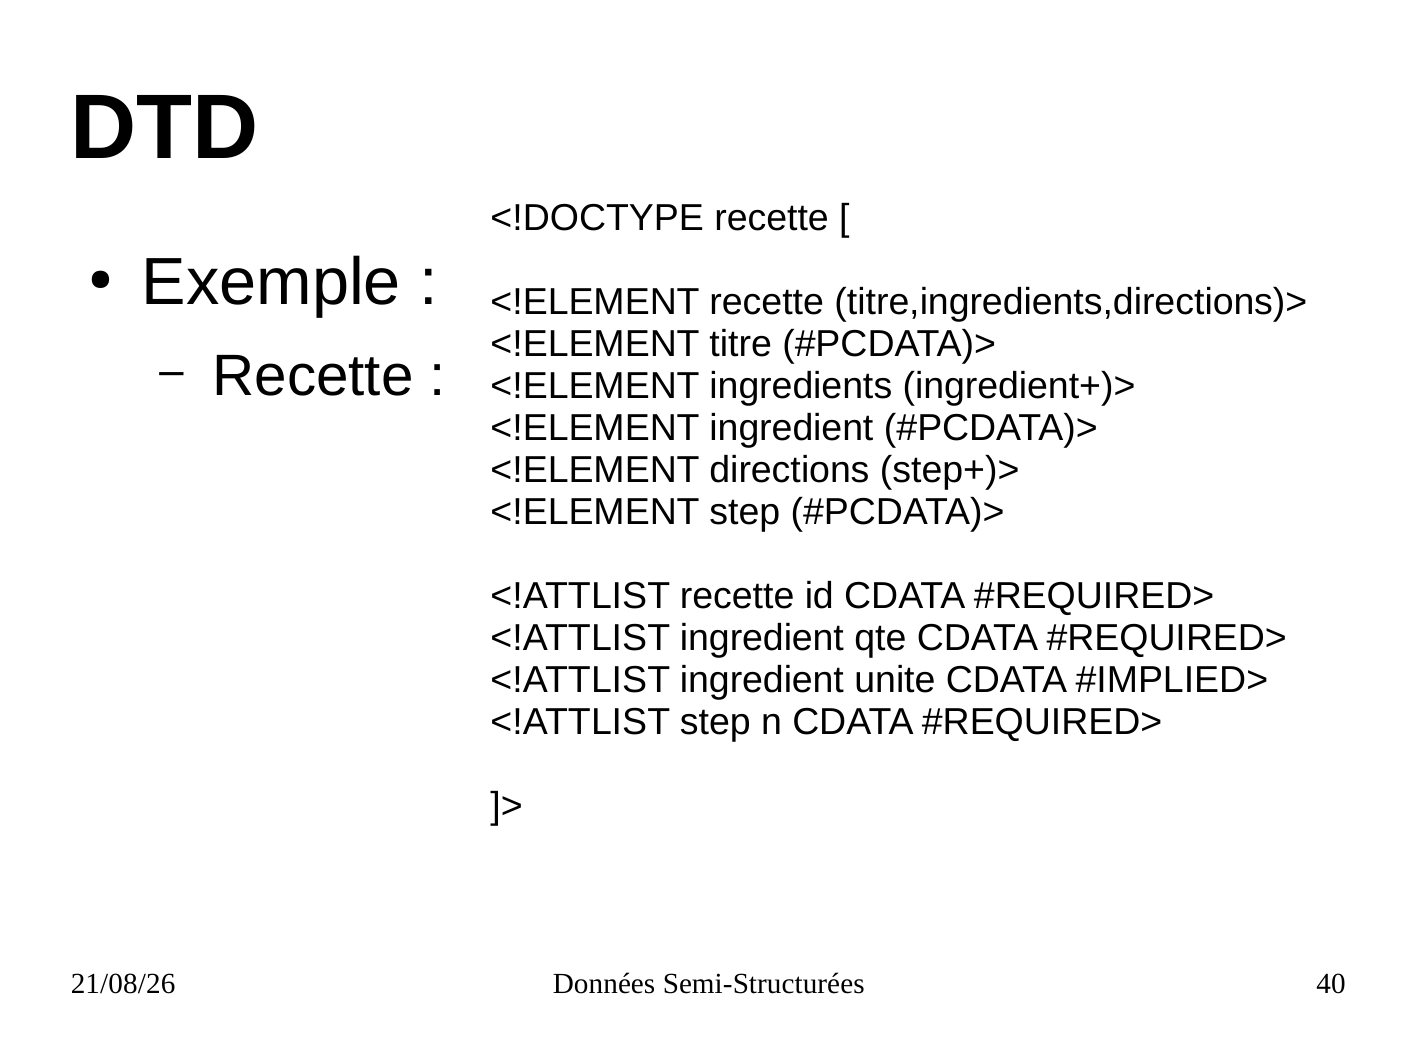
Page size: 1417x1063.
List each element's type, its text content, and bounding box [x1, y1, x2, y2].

title DTD [70, 42, 1346, 212]
list Exemple : Recette : [70, 244, 1346, 925]
text_box <!DOCTYPE recette [ <!ELEMENT recette (titre,ingredients,directions)> <!ELEMENT titre (#PCDATA)> <!ELEMENT ingredients (ingredient+)> <!ELEMENT ingredient (#PCDATA)> <!ELEMENT directions (step+)> <!ELEMENT step (#PCDATA)> <!ATTLIST recette id CDATA #REQUIRED> <!ATTLIST ingredient qte CDATA #REQUIRED> <!ATTLIST ingredient unite CDATA #IMPLIED> <!ATTLIST step n CDATA #REQUIRED> ]> [475, 188, 1323, 834]
